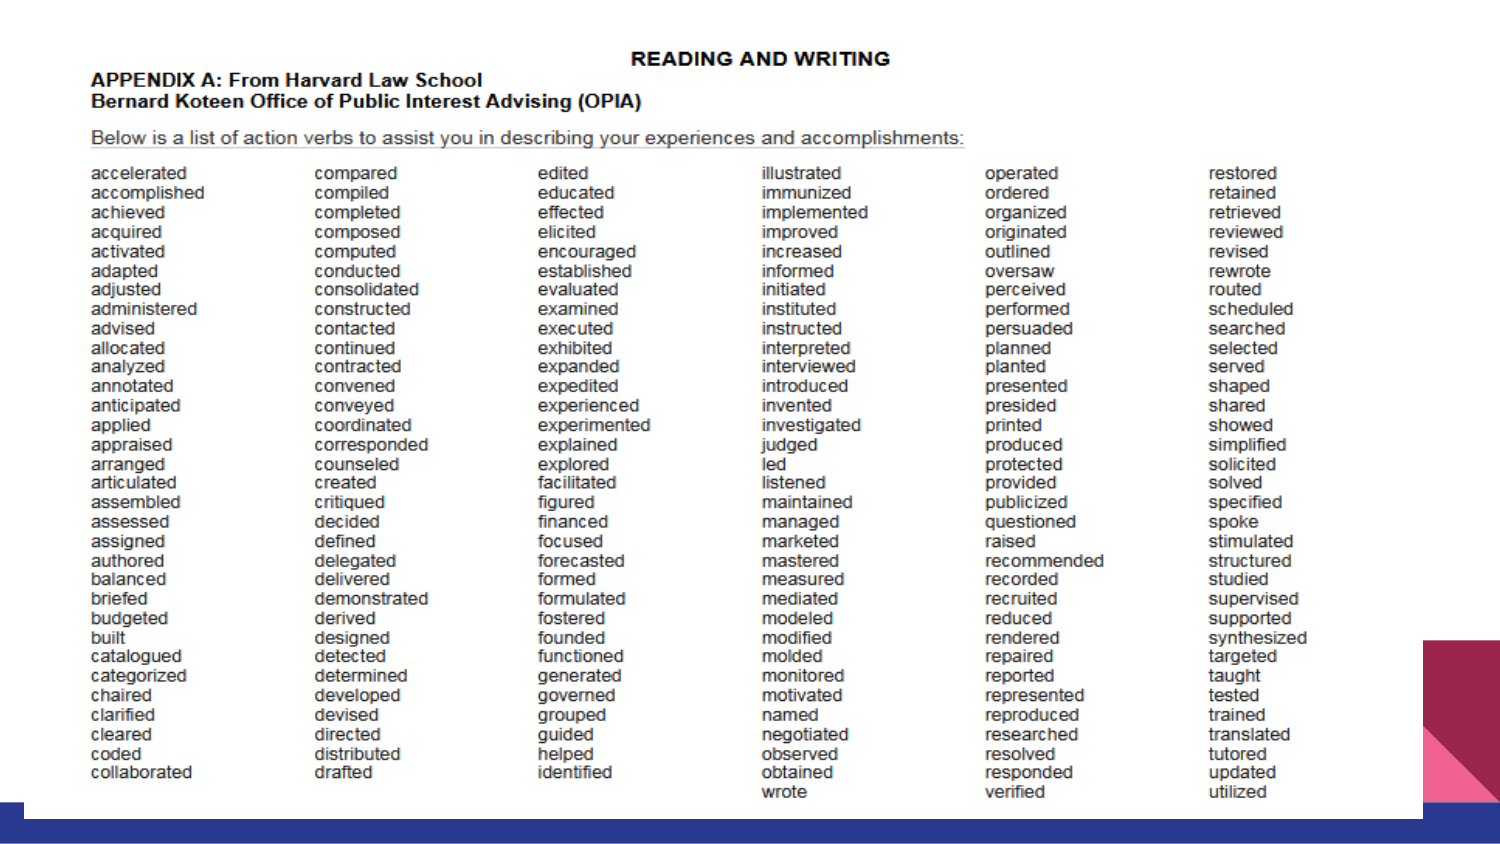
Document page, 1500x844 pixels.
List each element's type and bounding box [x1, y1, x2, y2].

picture [24, 24, 1423, 819]
